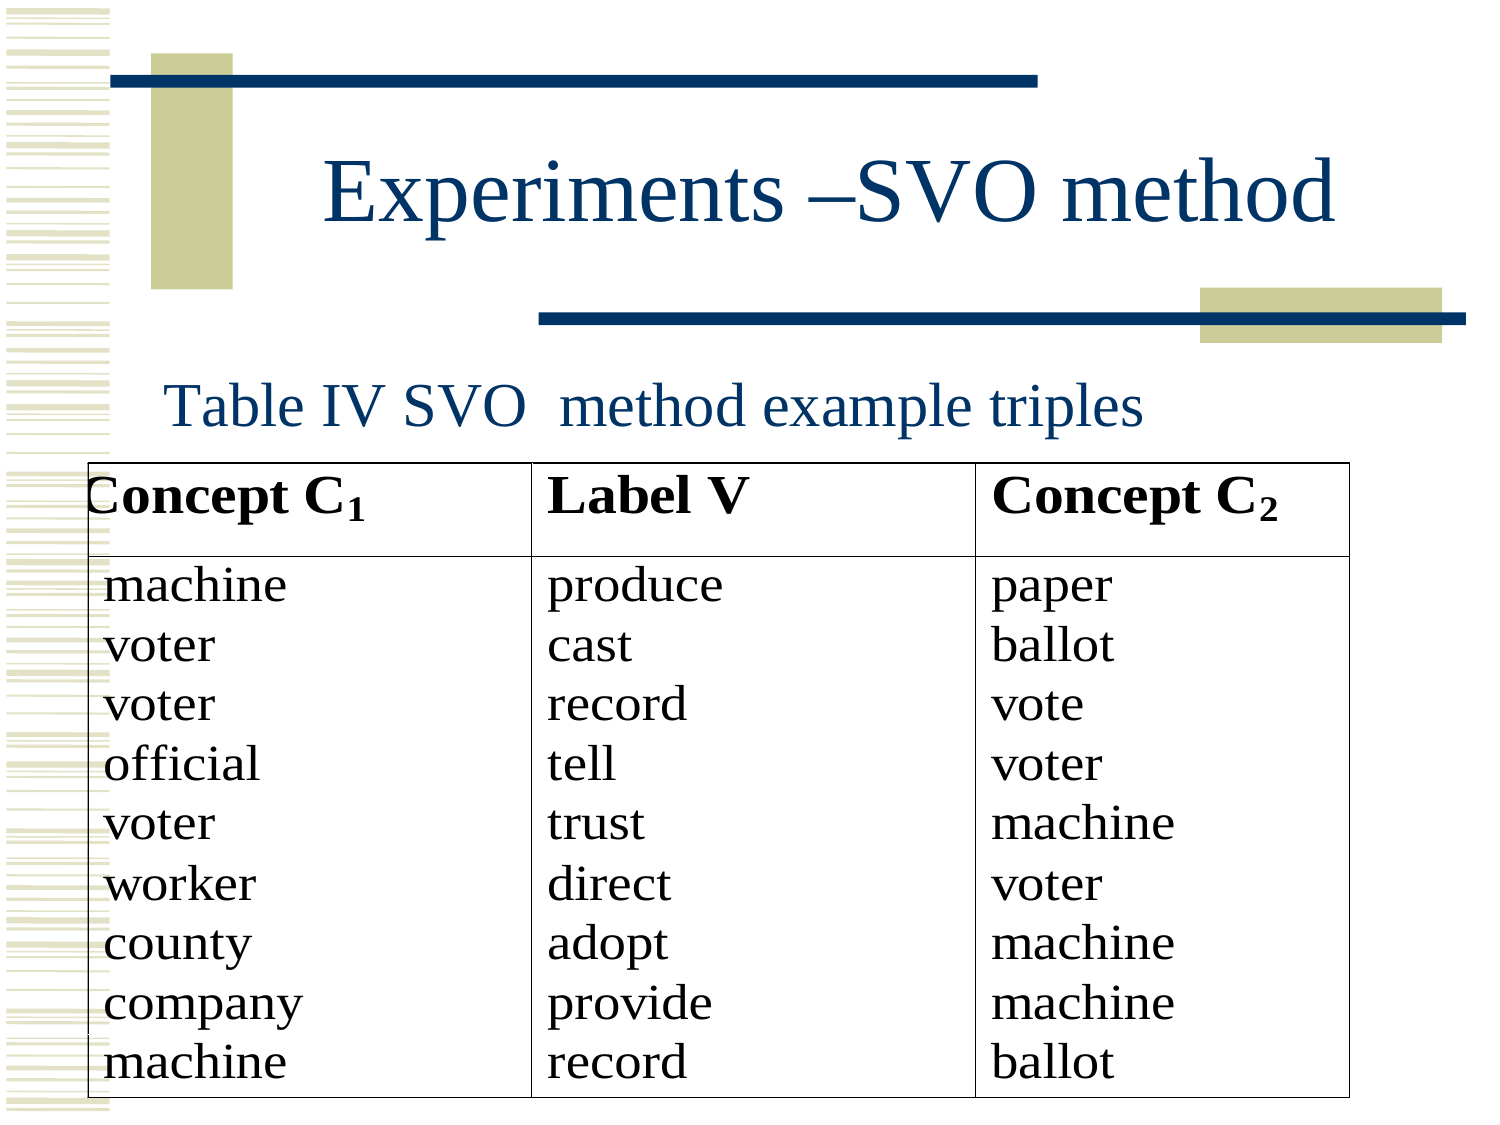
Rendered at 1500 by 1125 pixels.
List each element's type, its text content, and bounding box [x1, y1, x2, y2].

chart [87, 462, 1351, 1125]
title Experiments –SVO method [225, 86, 1436, 301]
list Table IV SVO method example triples [132, 363, 1439, 1000]
